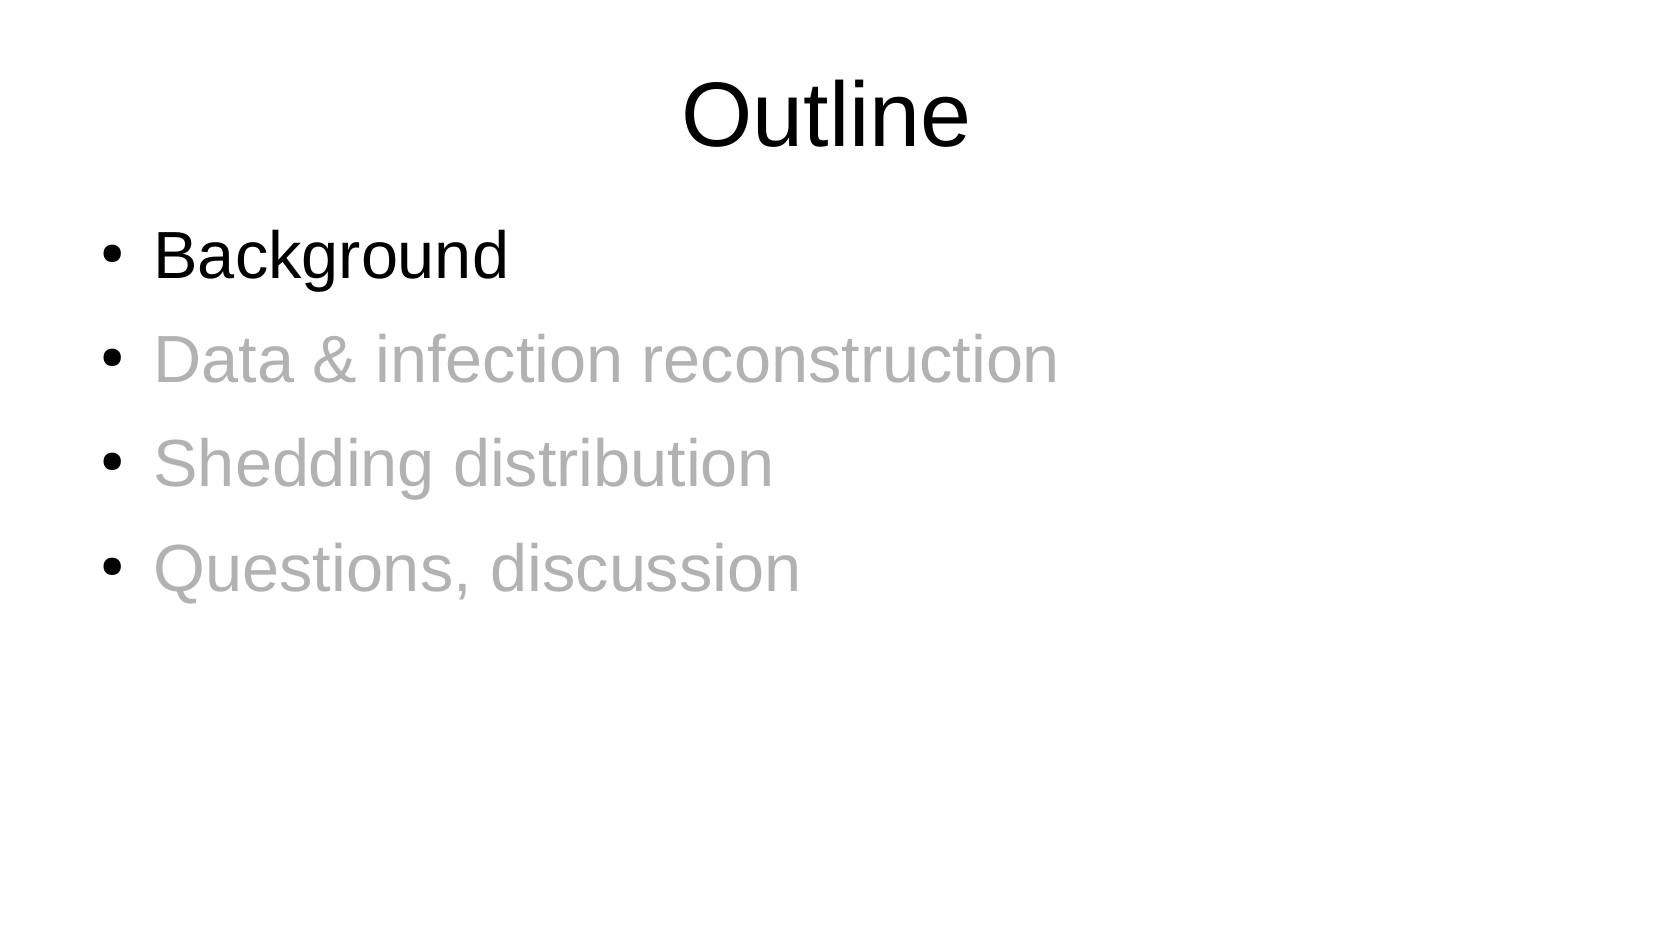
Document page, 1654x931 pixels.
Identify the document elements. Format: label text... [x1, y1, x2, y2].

title Outline [82, 37, 1571, 193]
list Background Data & infection reconstruction Shedding distribution Questions, discussion [82, 217, 1571, 758]
